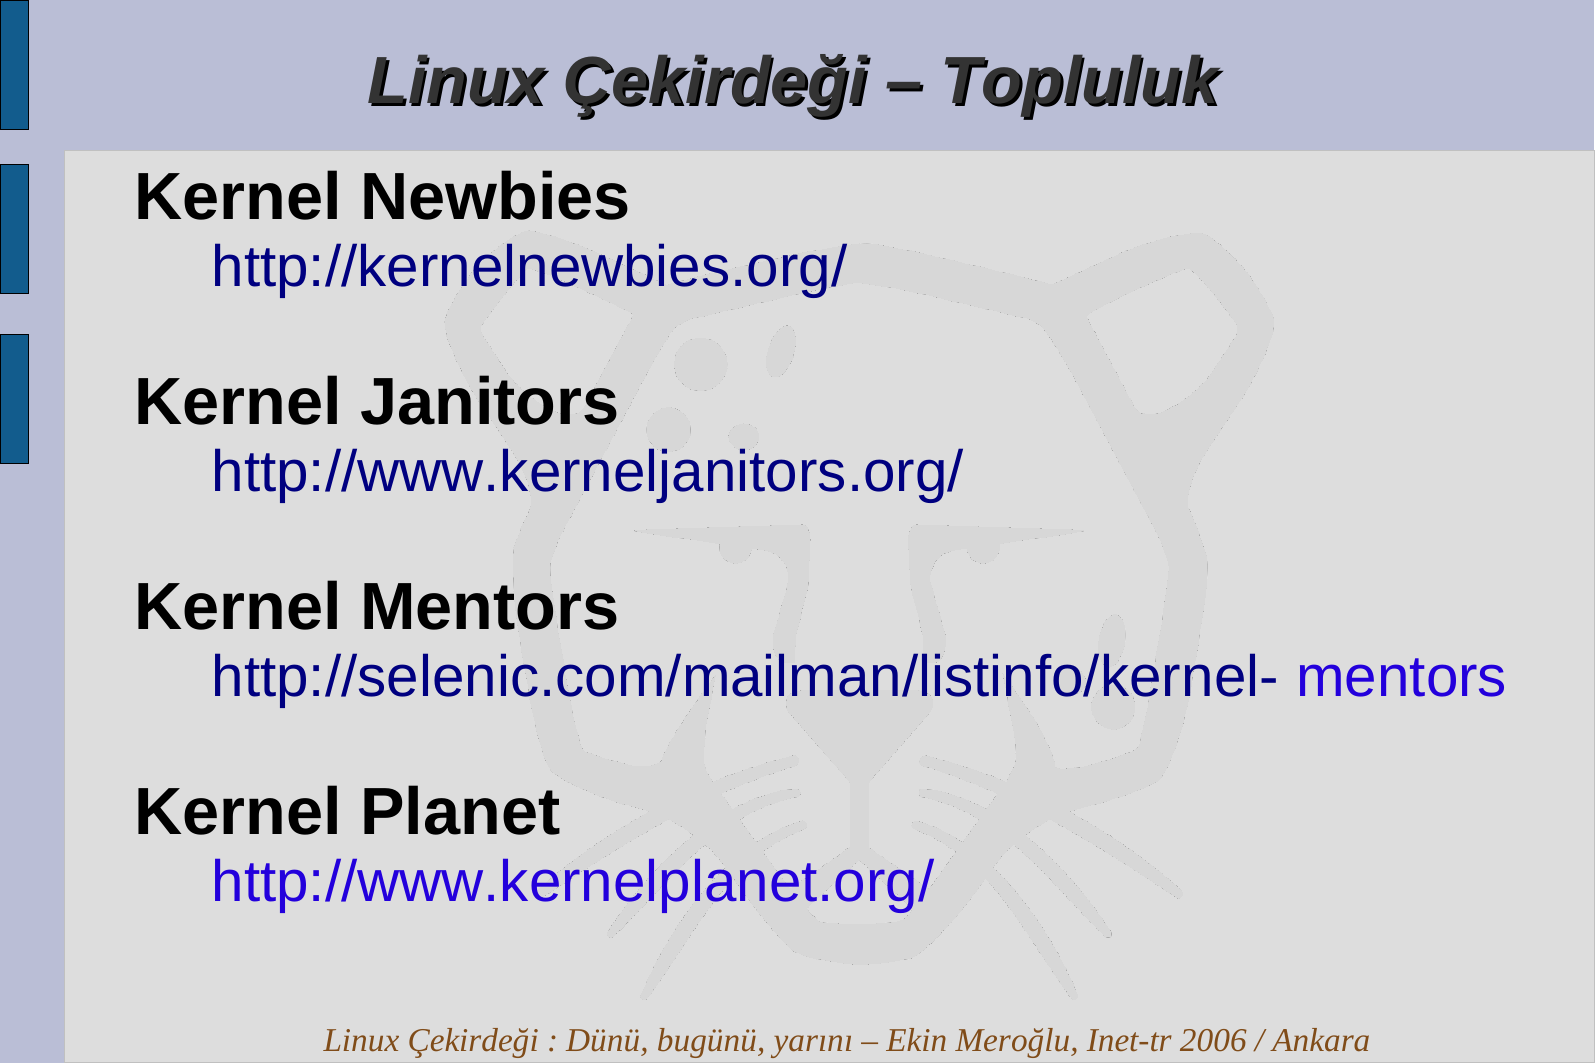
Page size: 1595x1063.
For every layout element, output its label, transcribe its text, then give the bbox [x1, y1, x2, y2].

title Linux Çekirdeği – Topluluk [112, 25, 1475, 136]
picture [410, 1013, 1340, 1063]
list Kernel Newbies http://kernelnewbies.org/ Kernel Janitors http://www.kerneljanitors.org/ Kernel Mentors http://selenic.com/mailman/listinfo/kernel- mentors Kernel Planet http://www.kernelplanet.org/ [117, 159, 1576, 1013]
